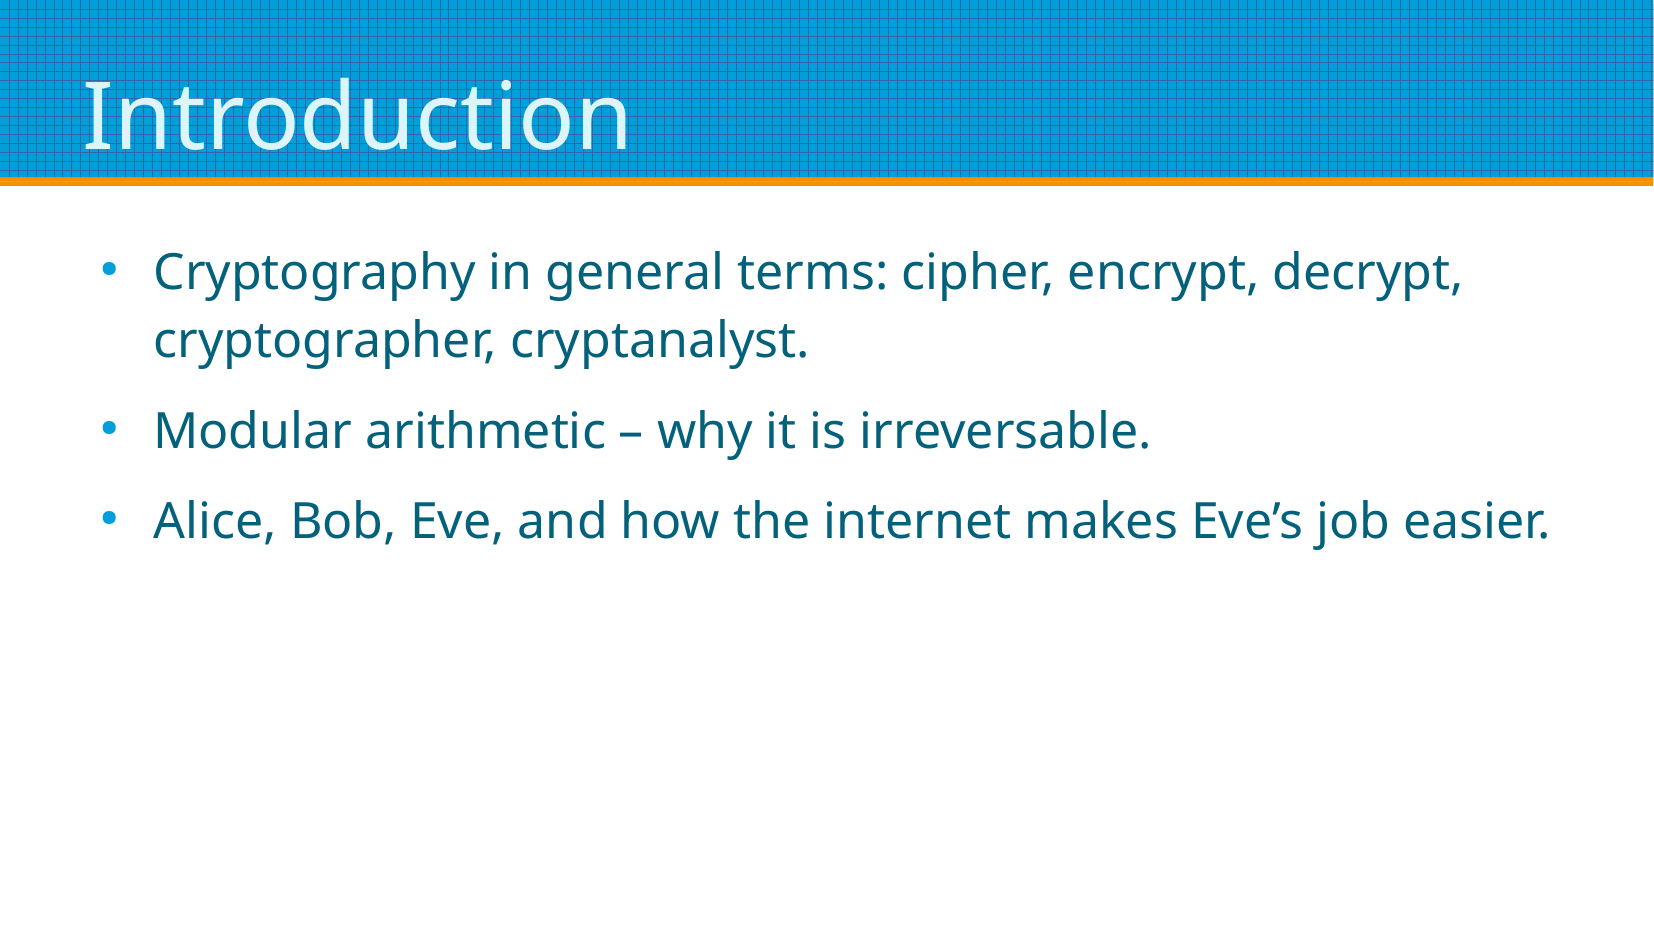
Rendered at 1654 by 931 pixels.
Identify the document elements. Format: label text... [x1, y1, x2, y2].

title Introduction [82, 14, 1571, 178]
list Cryptography in general terms: cipher, encrypt, decrypt, cryptographer, cryptanalyst. Modular arithmetic – why it is irreversable. Alice, Bob, Eve, and how the internet makes Eve’s job easier. [82, 236, 1571, 813]
